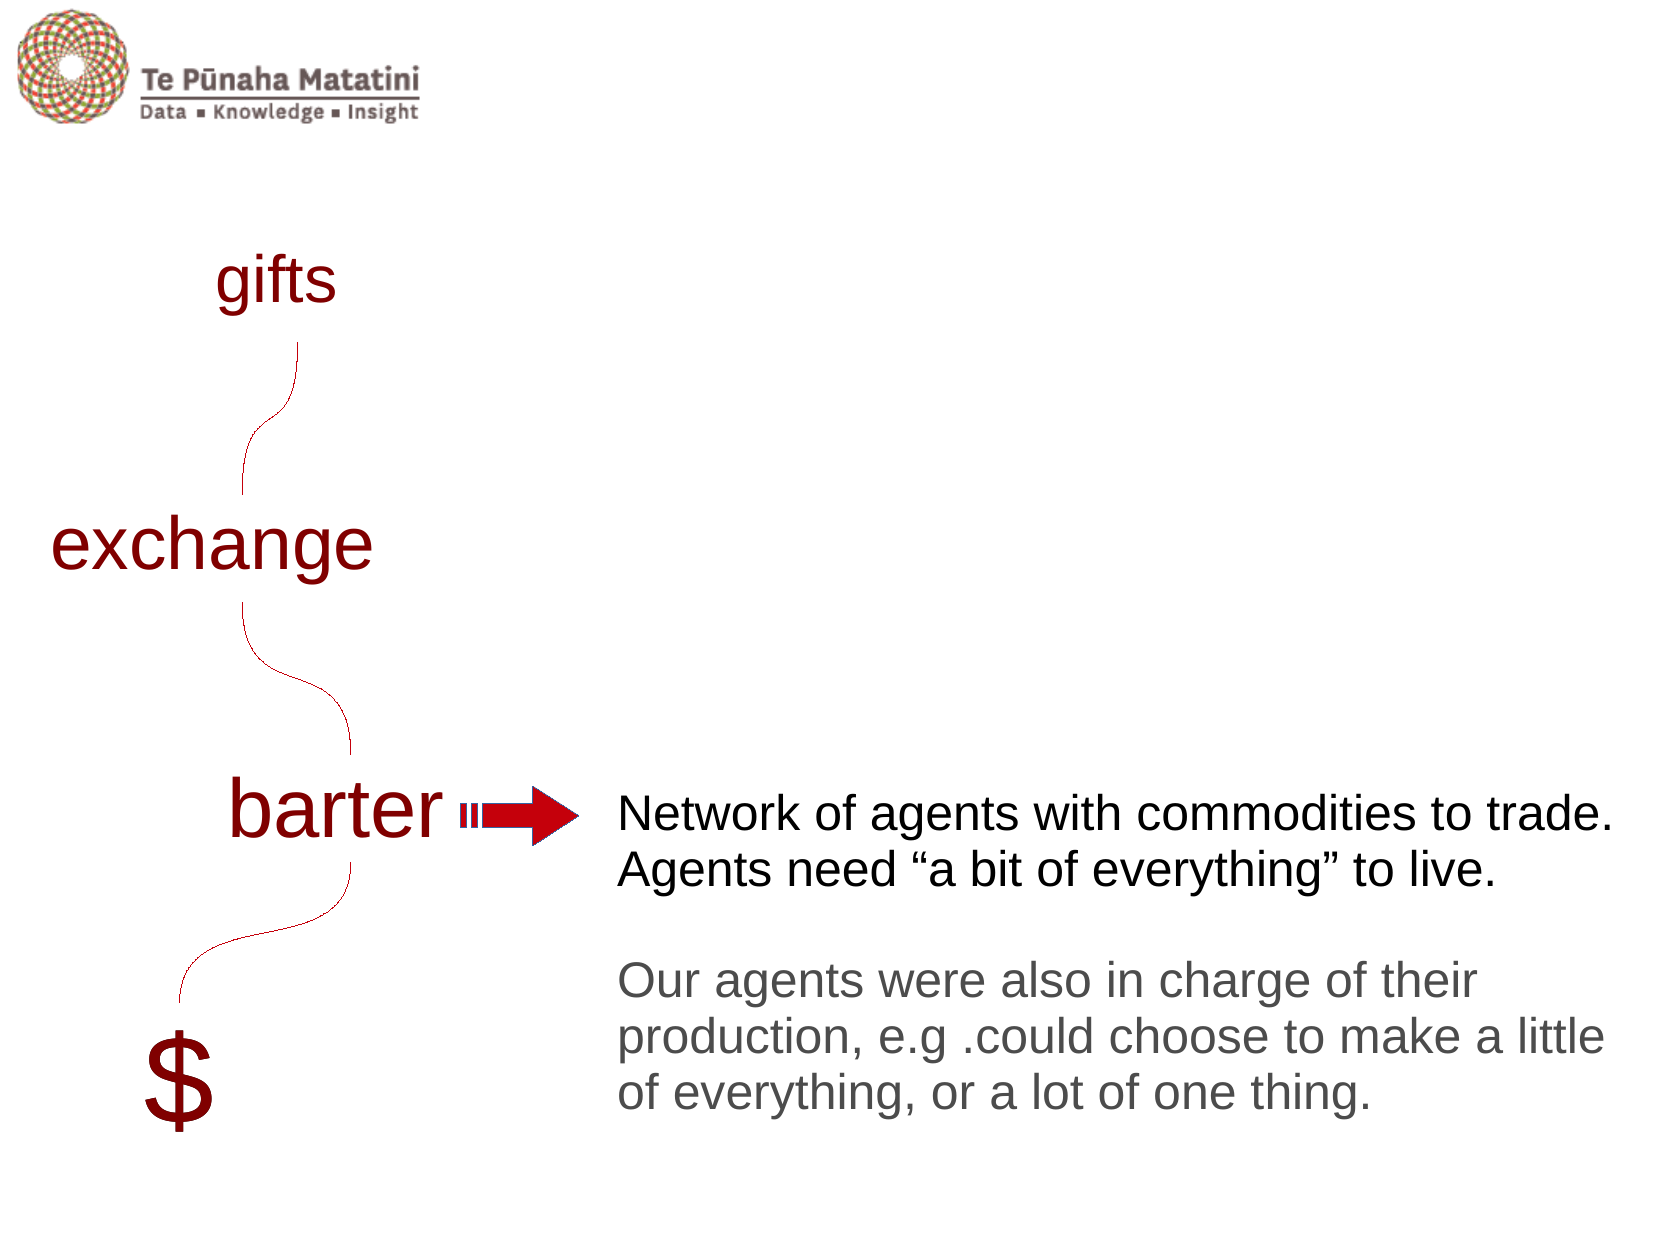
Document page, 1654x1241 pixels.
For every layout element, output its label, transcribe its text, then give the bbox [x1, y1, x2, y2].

text_box [471, 803, 478, 828]
text_box [460, 803, 467, 828]
text_box gifts [200, 234, 395, 343]
text_box [482, 786, 579, 846]
text_box Network of agents with commodities to trade. Agents need “a bit of everything” to live. Our agents were also in charge of their production, e.g .could choose to make a little of everything, or a lot of one thing. [602, 777, 1630, 1183]
text_box exchange [35, 494, 449, 603]
picture [17, 0, 455, 148]
text_box barter [212, 754, 489, 863]
text_box $ [129, 1002, 230, 1158]
